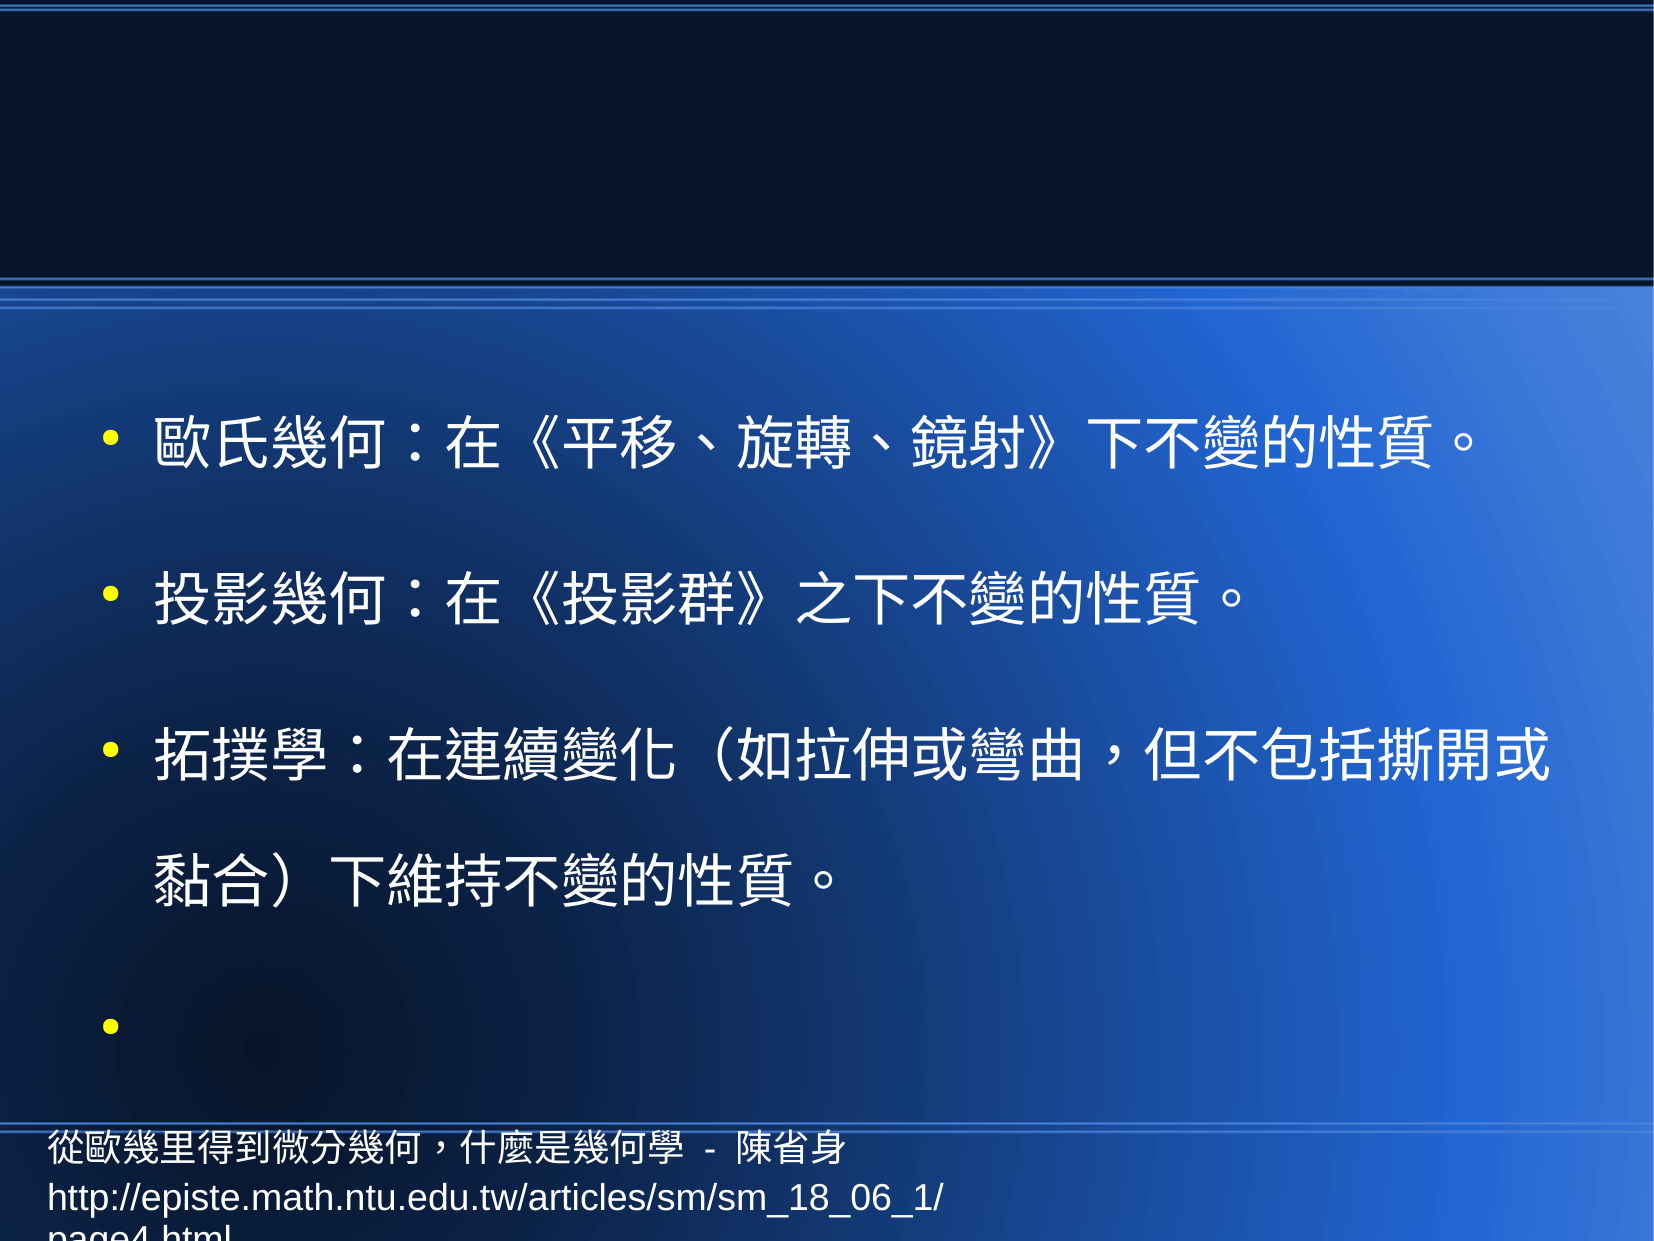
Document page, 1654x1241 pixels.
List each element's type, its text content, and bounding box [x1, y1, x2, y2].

list 歐氏幾何：在《平移、旋轉、鏡射》下不變的性質。 投影幾何：在《投影群》之下不變的性質。 拓撲學：在連續變化（如拉伸或彎曲，但不包括撕開或黏合）下維持不變的性質。 [82, 355, 1571, 1241]
text_box http://episte.math.ntu.edu.tw/articles/sm/sm_18_06_1/page4.html [32, 1169, 1144, 1227]
picture [53, 1234, 63, 1241]
picture [0, 0, 1654, 1241]
text_box 從歐幾里得到微分幾何，什麼是幾何學 - 陳省身 [32, 1110, 1087, 1220]
